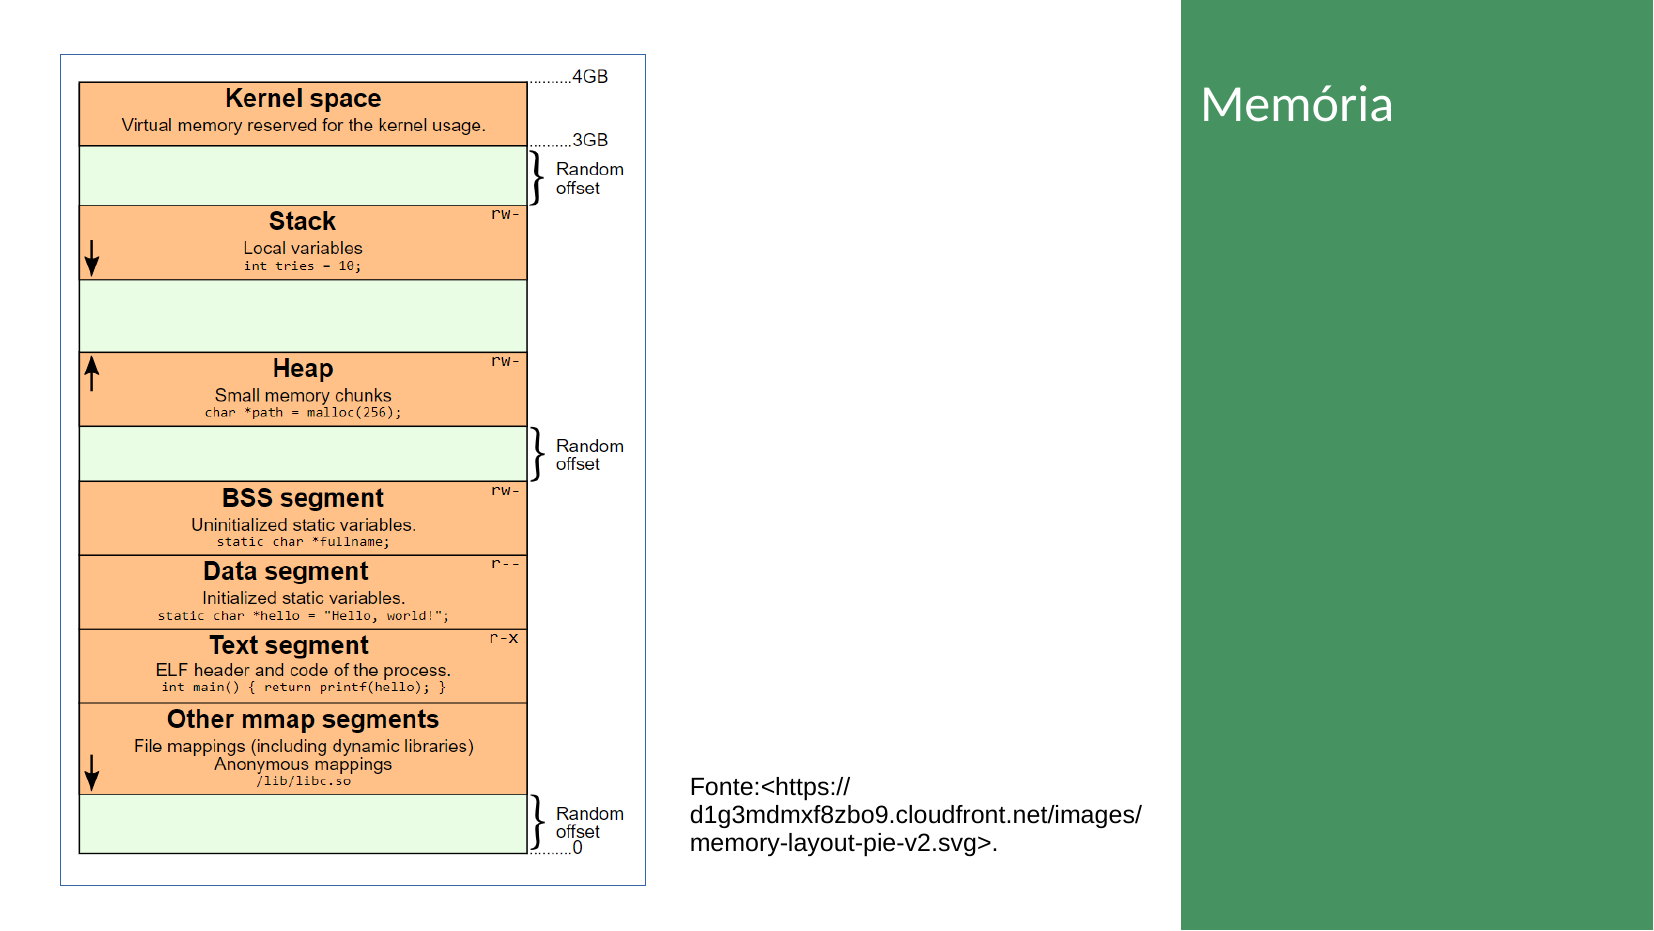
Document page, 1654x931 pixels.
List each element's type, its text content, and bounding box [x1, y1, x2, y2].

text_box Fonte:<https://d1g3mdmxf8zbo9.cloudfront.net/images/memory-layout-pie-v2.svg>. [675, 765, 1186, 871]
picture [60, 54, 646, 886]
title Memória [1200, 30, 1621, 136]
